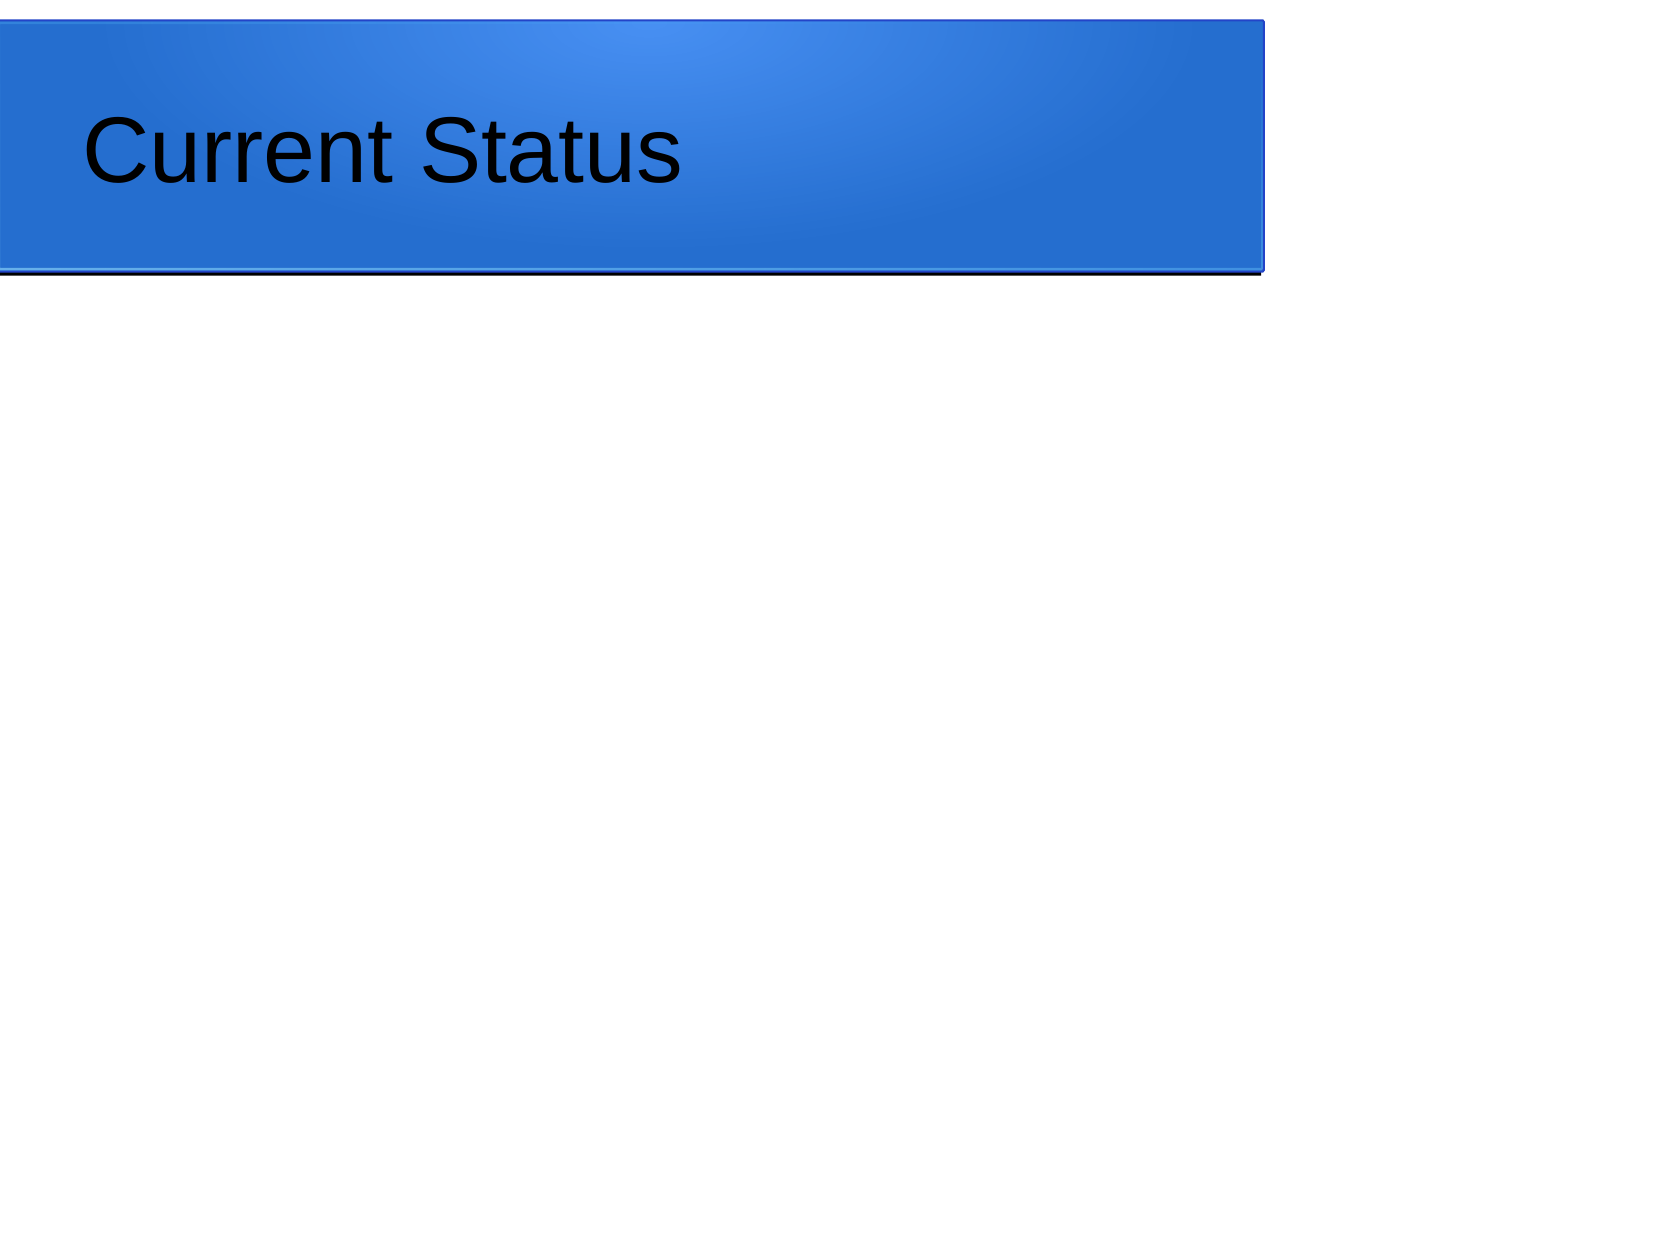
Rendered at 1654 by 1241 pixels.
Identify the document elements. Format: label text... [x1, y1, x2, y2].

title Current Status [82, 47, 1235, 252]
